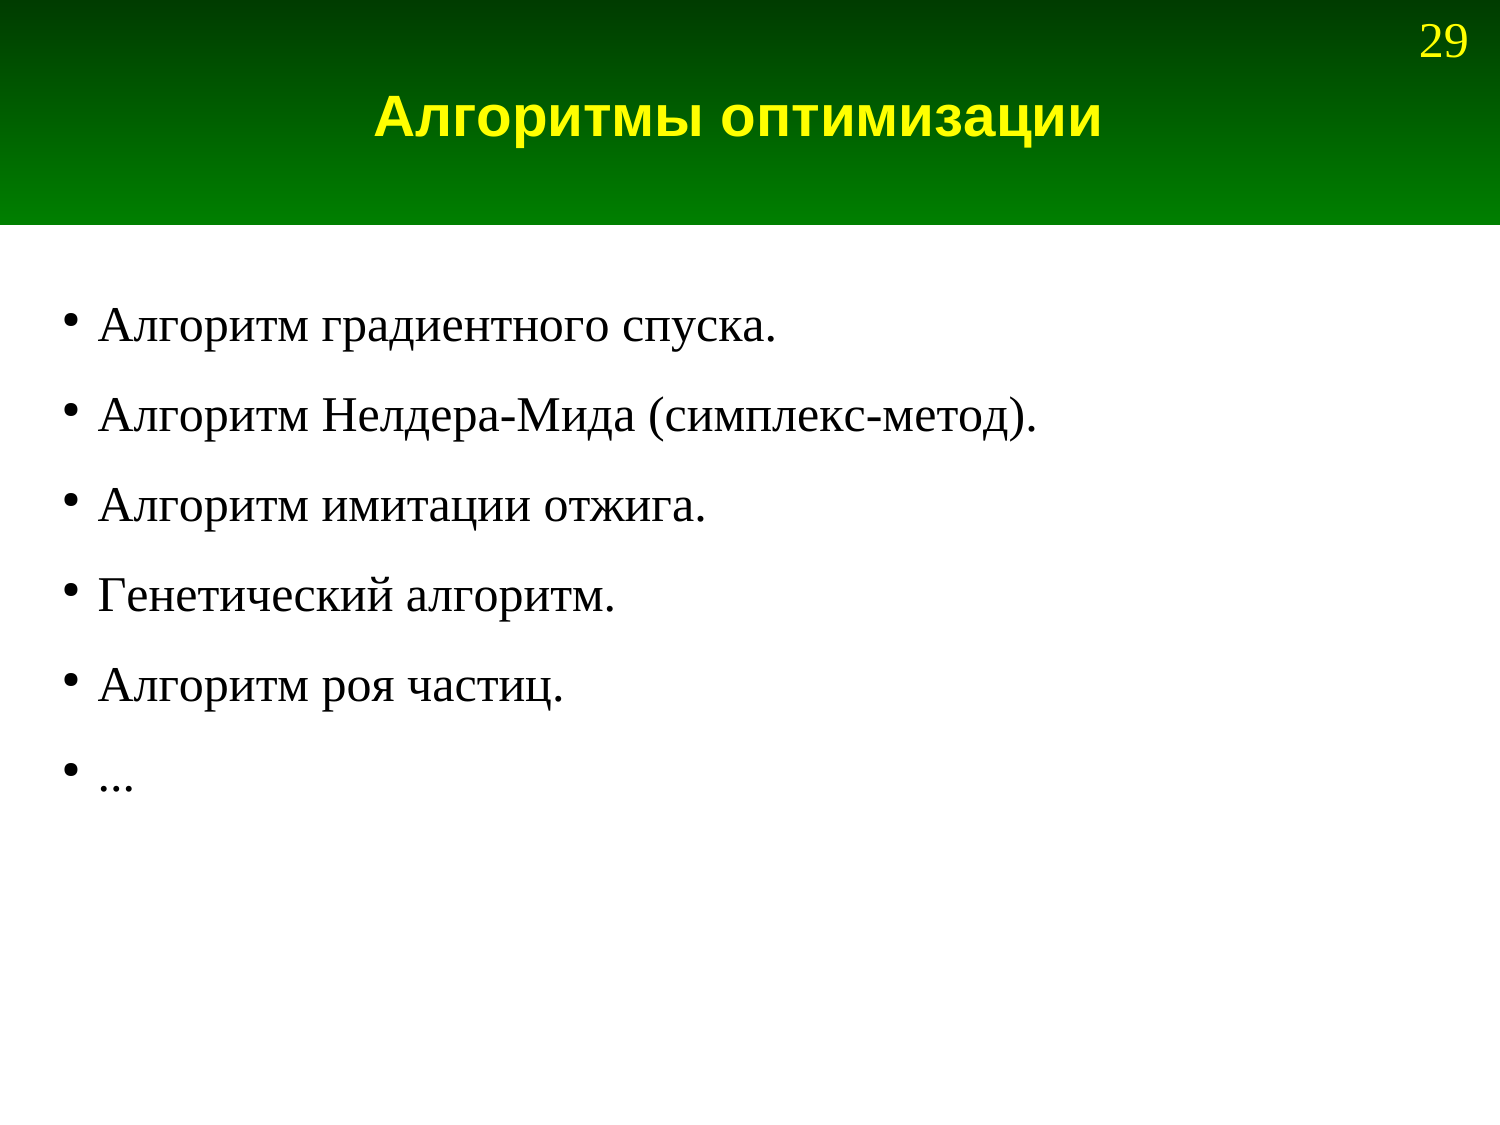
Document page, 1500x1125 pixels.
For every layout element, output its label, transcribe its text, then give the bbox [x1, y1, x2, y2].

text_box Алгоритм градиентного спуска. Алгоритм Нелдера-Мида (симплекс-метод). Алгоритм имитации отжига. Генетический алгоритм. Алгоритм роя частиц. ... [47, 253, 1477, 1049]
title Алгоритмы оптимизации [88, 18, 1389, 207]
